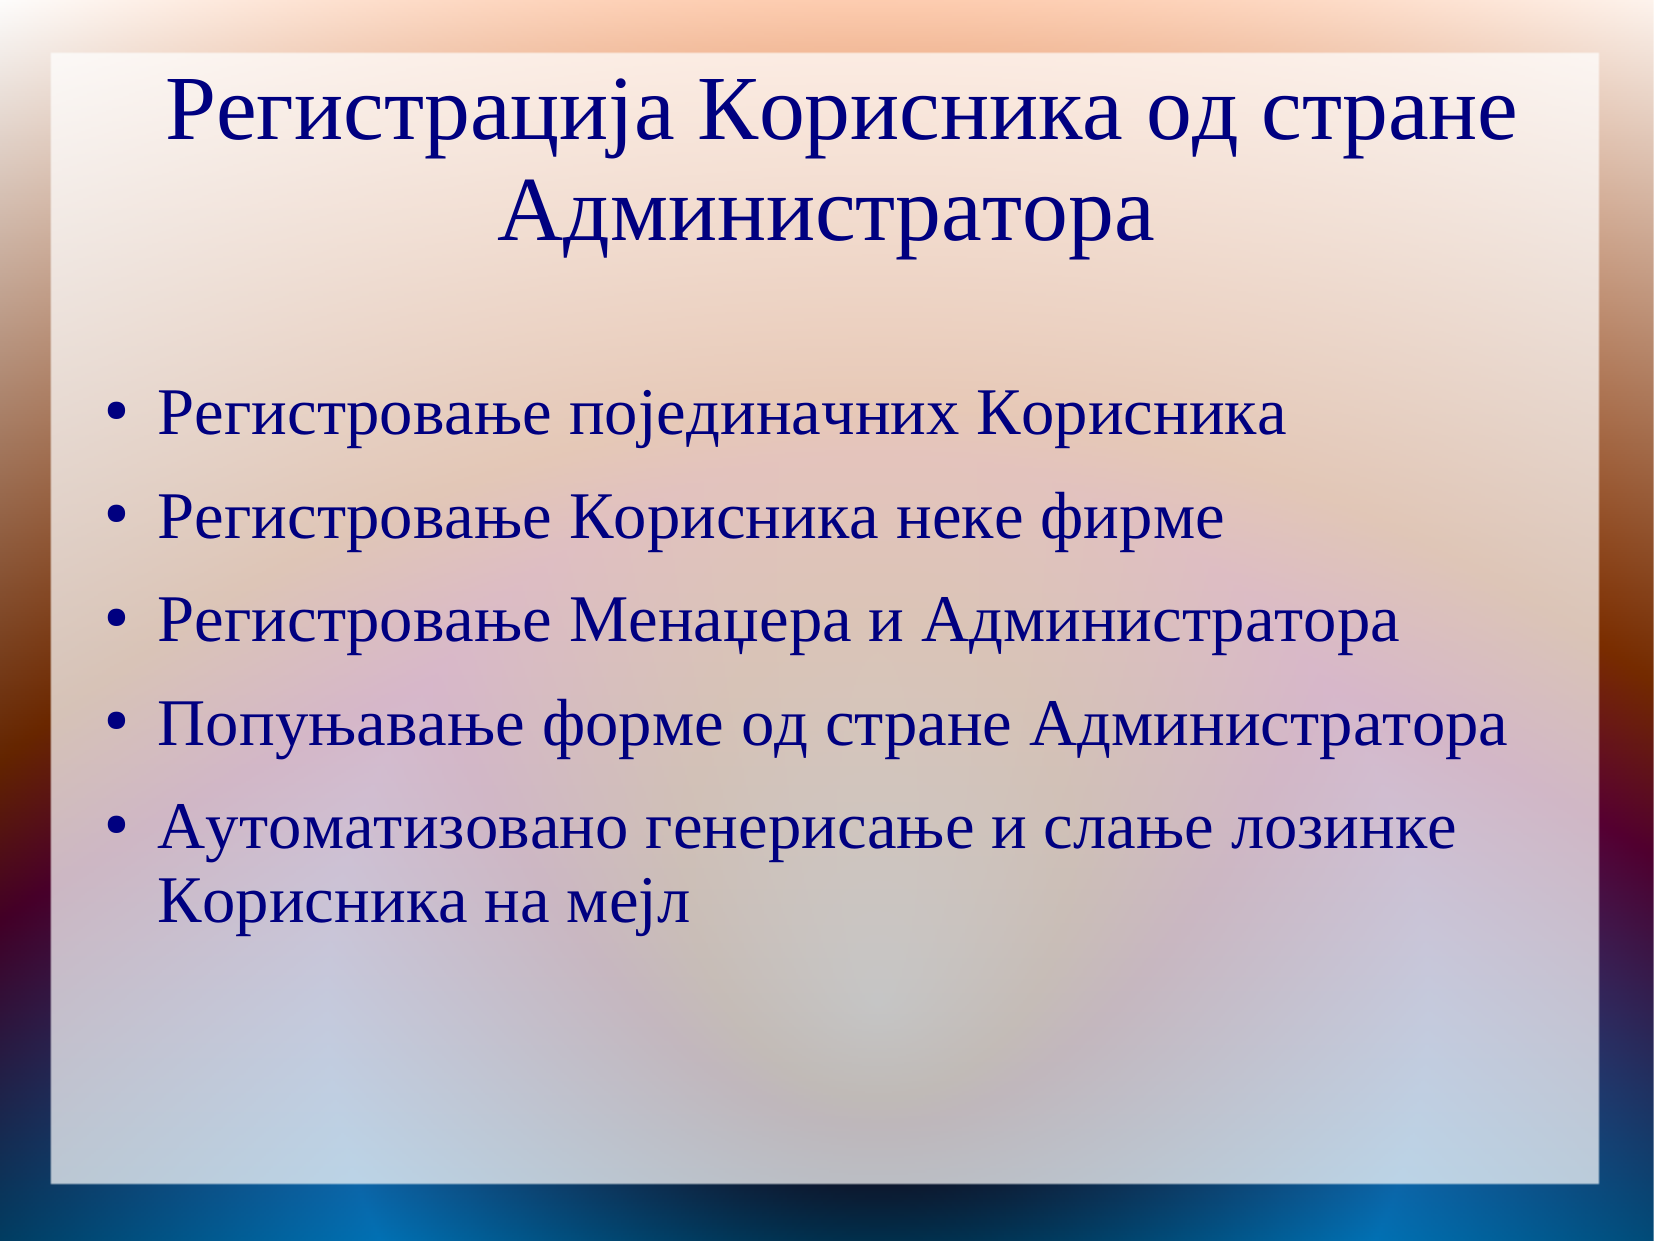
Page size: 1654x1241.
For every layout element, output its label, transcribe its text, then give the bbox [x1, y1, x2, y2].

picture [0, 0, 1654, 1241]
title Регистрација Корисника од стране Администратора [82, 55, 1571, 263]
list Регистровање појединачних Корисника Регистровање Корисника неке фирме Регистровање Менаџера и Администратора Попуњавање форме од стране Администратора Аутоматизовано генерисање и слање лозинке Корисника на мејл [86, 375, 1576, 1119]
